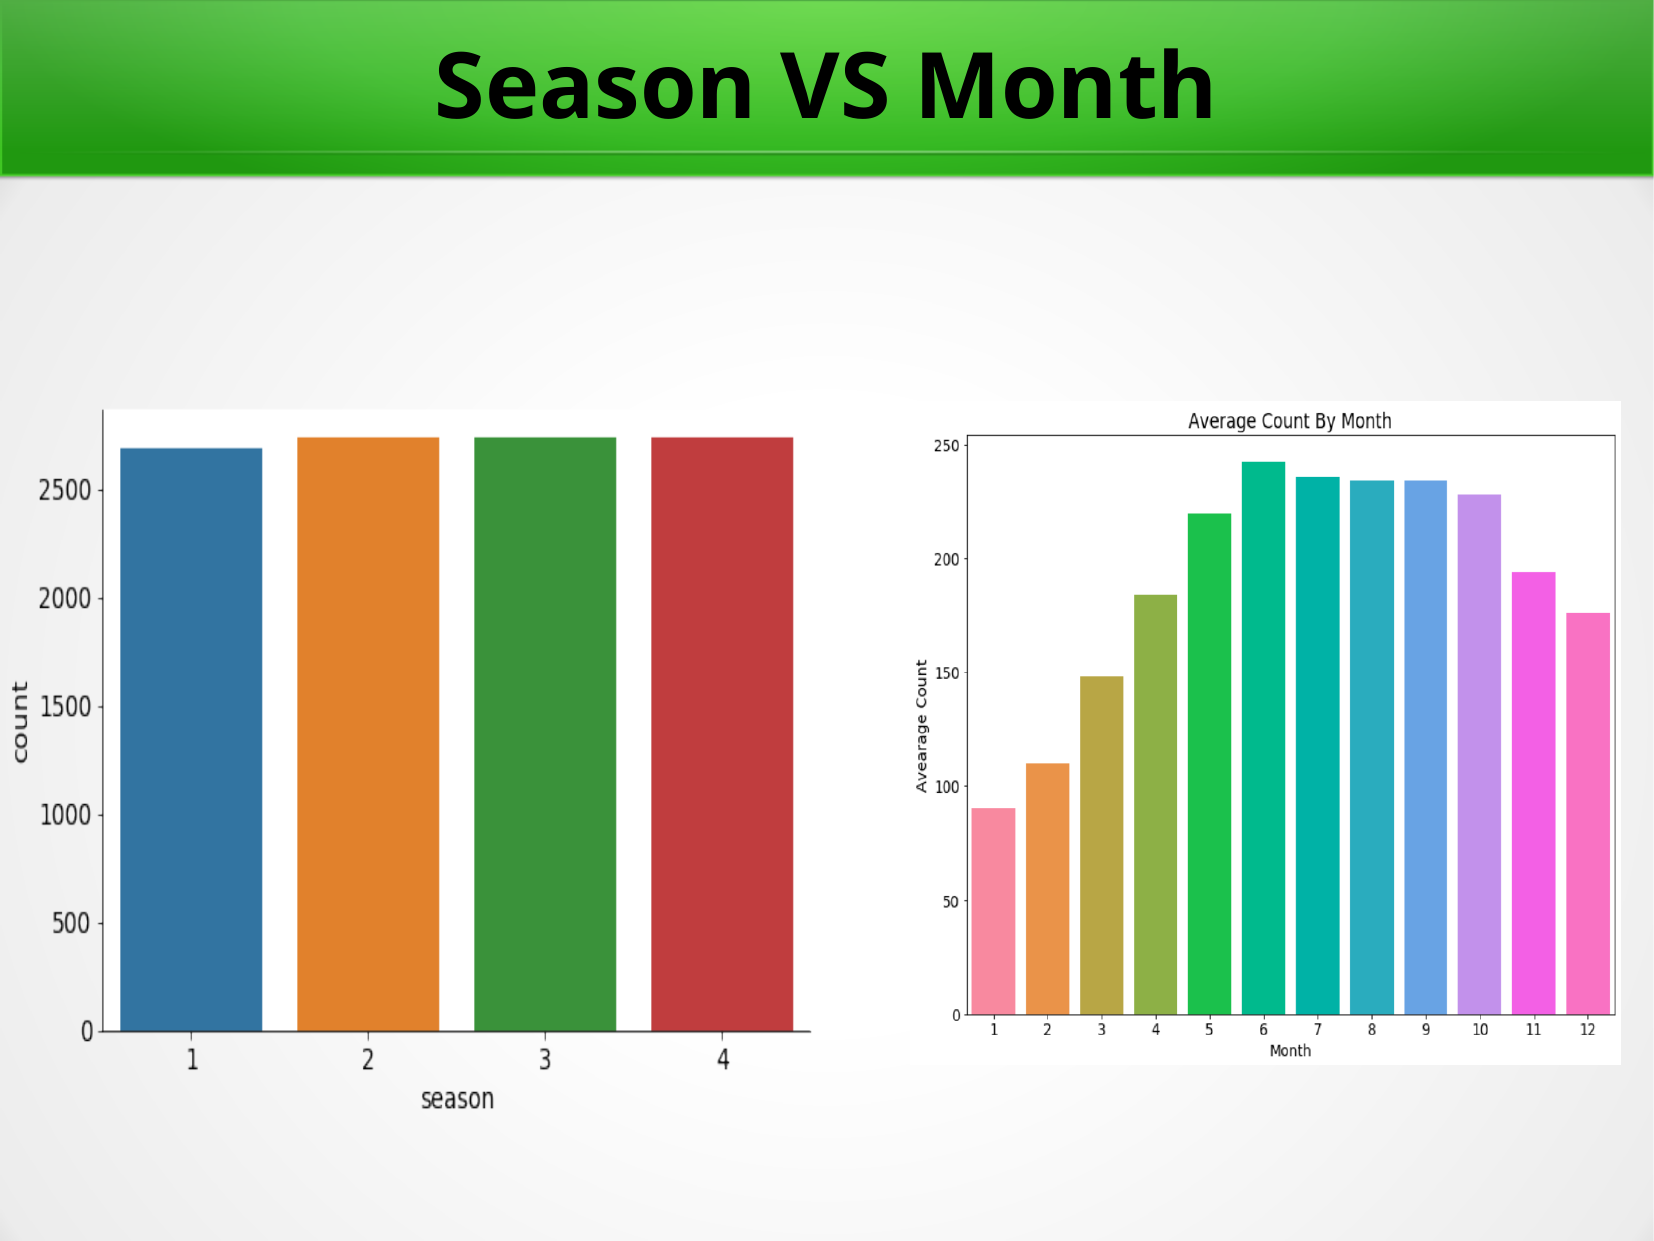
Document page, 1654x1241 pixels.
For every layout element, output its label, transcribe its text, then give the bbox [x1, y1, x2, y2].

title [57, 141, 1571, 333]
title Season VS Month [82, 11, 1571, 141]
picture [0, 0, 1654, 1241]
